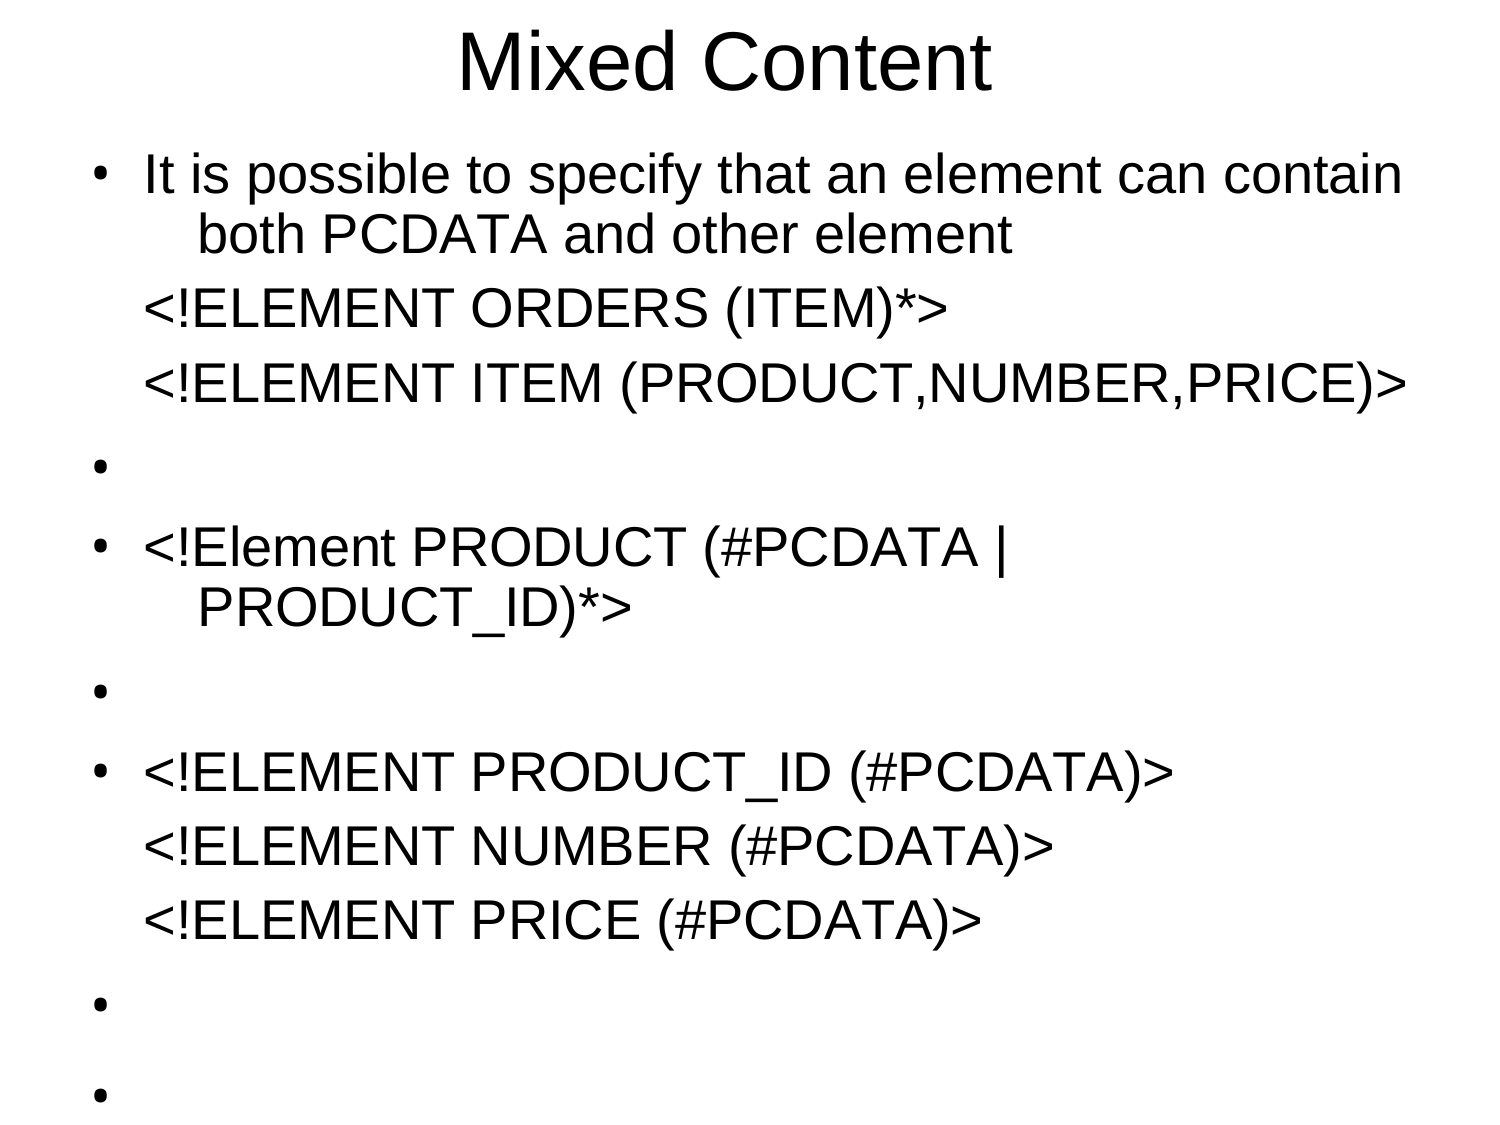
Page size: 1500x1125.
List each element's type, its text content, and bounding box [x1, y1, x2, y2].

list It is possible to specify that an element can contain both PCDATA and other element <!ELEMENT ORDERS (ITEM)*> <!ELEMENT ITEM (PRODUCT,NUMBER,PRICE)> <!Element PRODUCT (#PCDATA | PRODUCT_ID)*> <!ELEMENT PRODUCT_ID (#PCDATA)> <!ELEMENT NUMBER (#PCDATA)> <!ELEMENT PRICE (#PCDATA)> [75, 137, 1426, 1005]
title Mixed Content [50, 0, 1401, 100]
